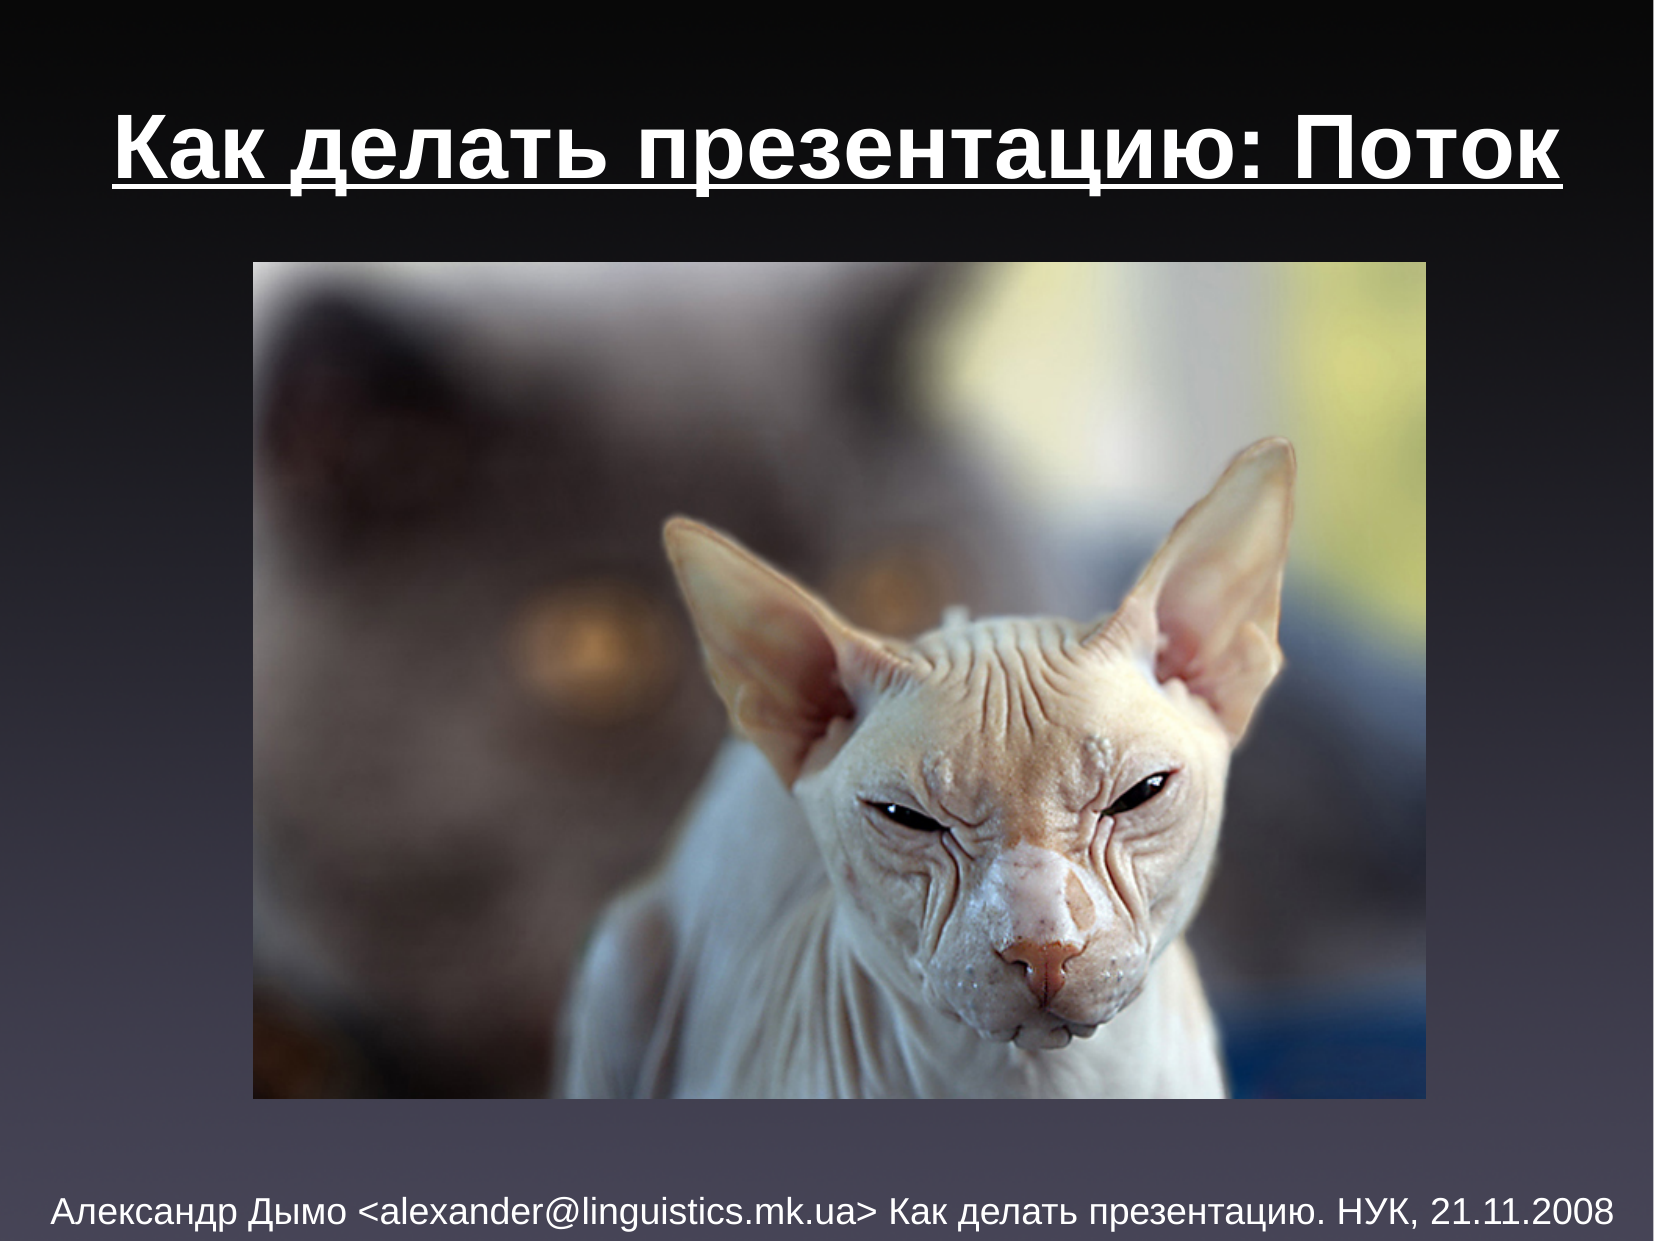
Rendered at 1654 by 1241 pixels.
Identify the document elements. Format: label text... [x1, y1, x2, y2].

picture [0, 0, 1654, 1241]
text_box Александр Дымо <alexander@linguistics.mk.ua> Как делать презентацию. НУК, 21.11.2008 [35, 1183, 1631, 1240]
title Как делать презентацию: Поток [31, 43, 1644, 251]
